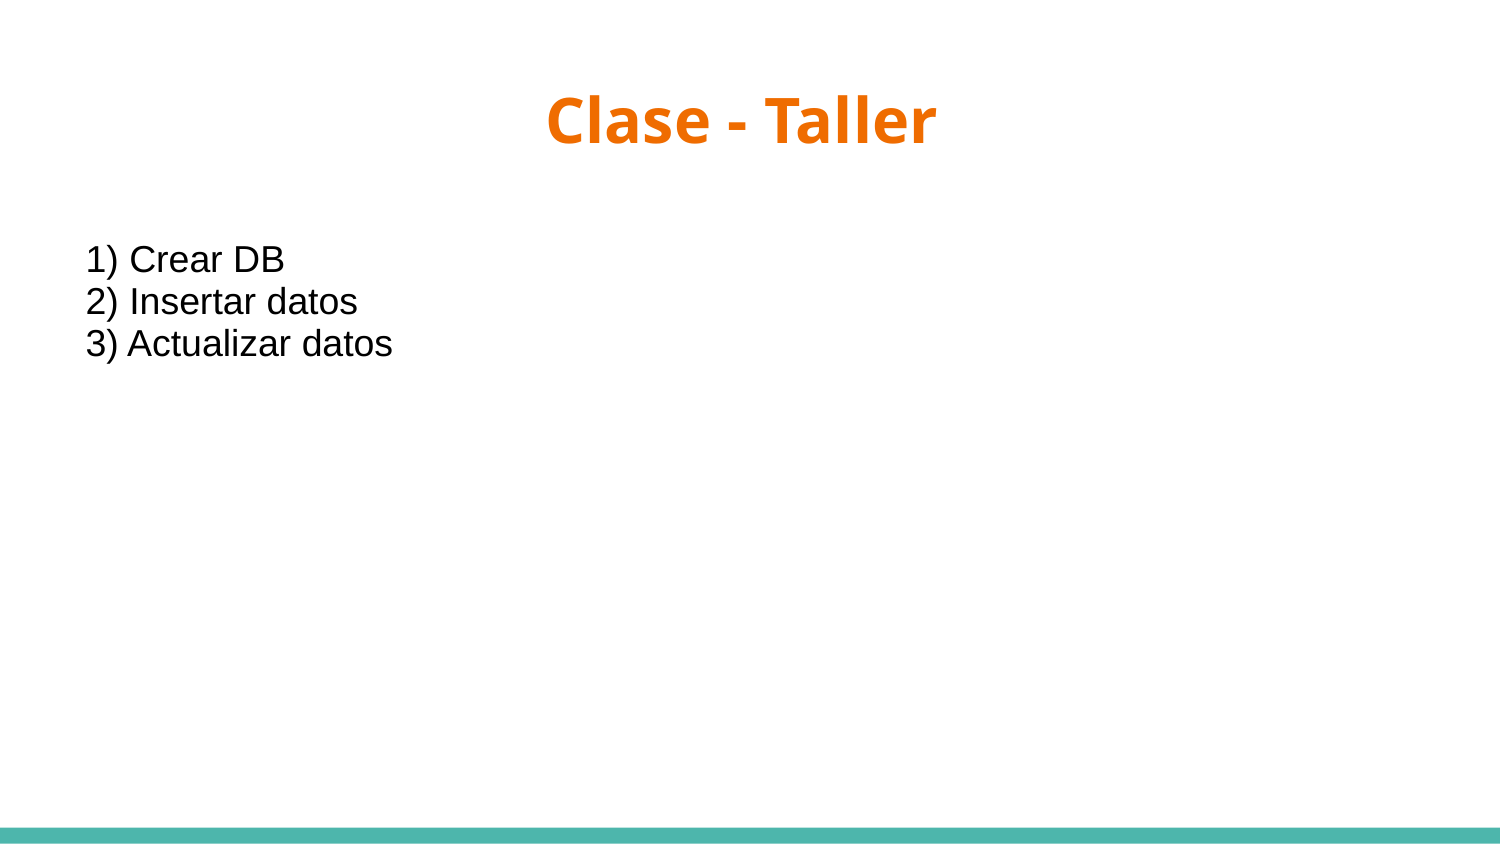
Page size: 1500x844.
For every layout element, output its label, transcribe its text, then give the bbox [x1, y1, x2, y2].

text_box 1) Crear DB 2) Insertar datos 3) Actualizar datos [70, 188, 1453, 414]
title Clase - Taller [43, 61, 1441, 178]
